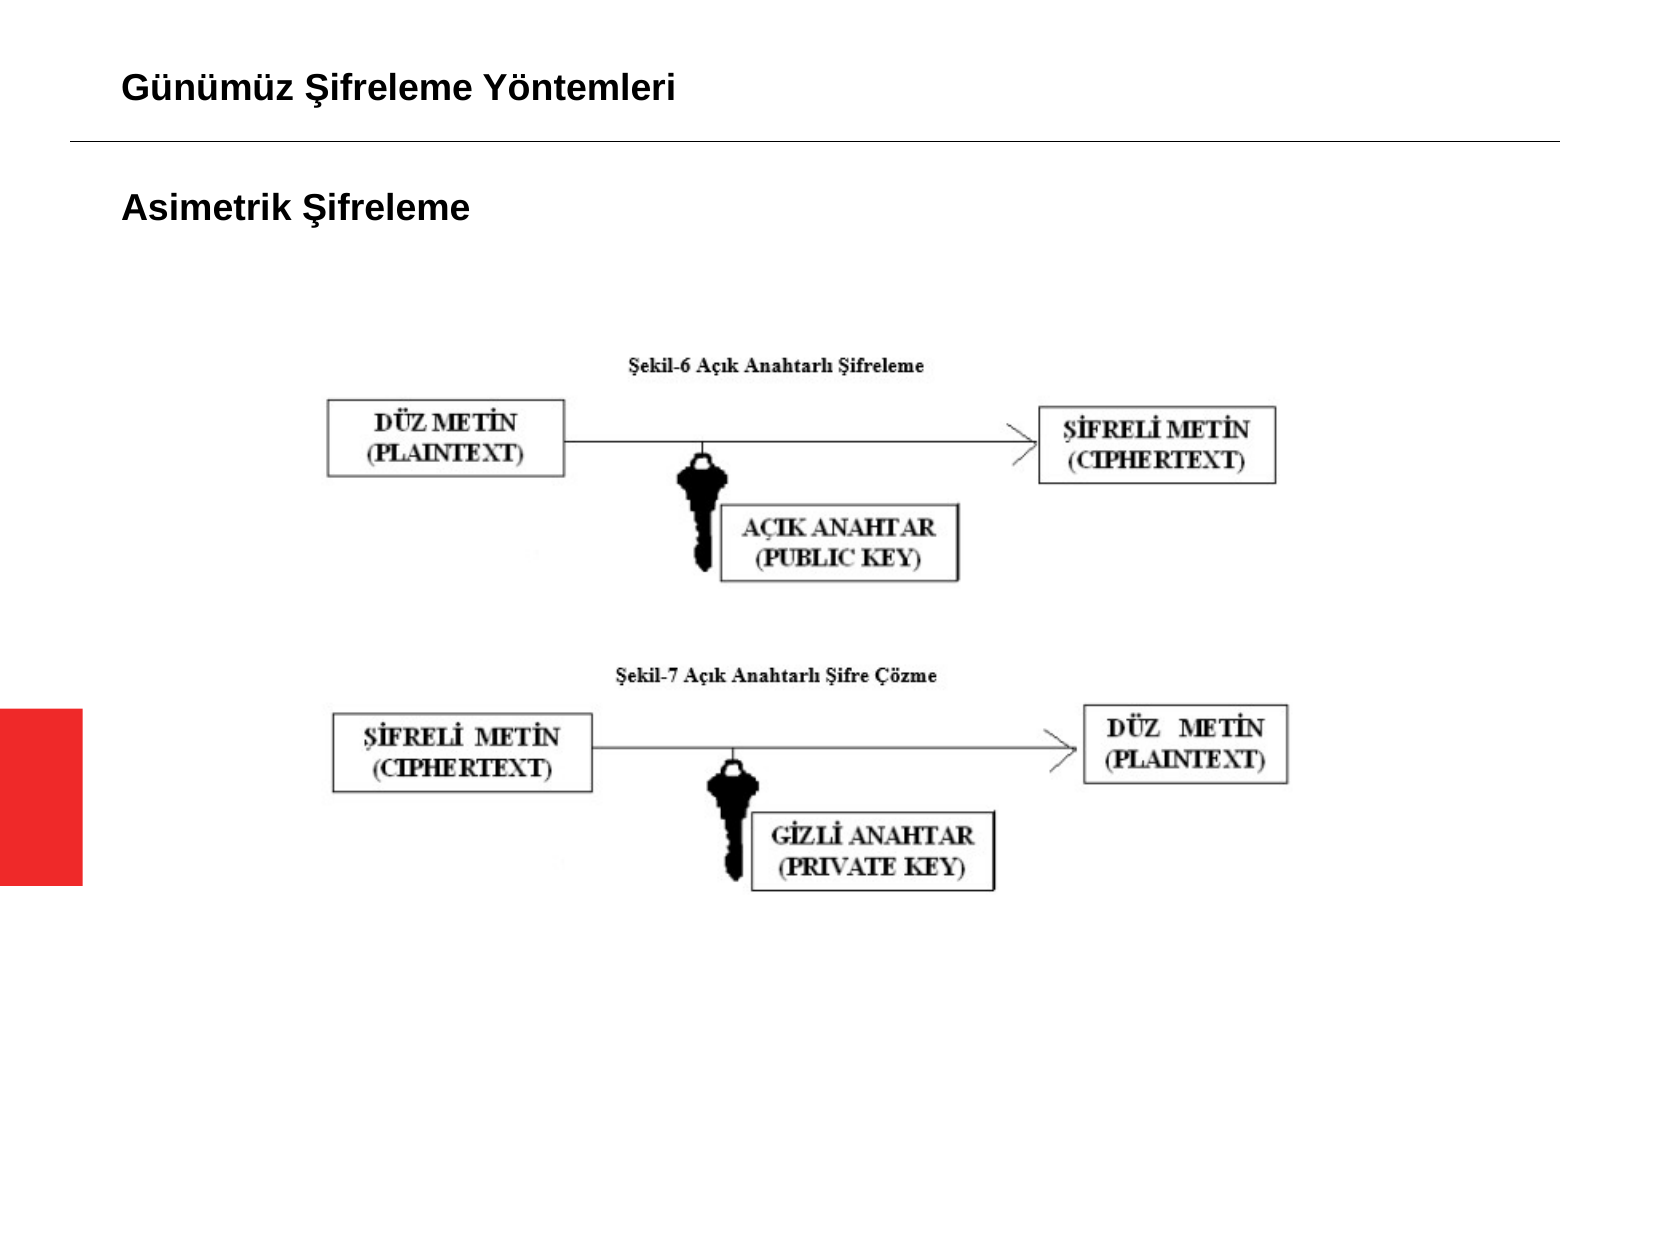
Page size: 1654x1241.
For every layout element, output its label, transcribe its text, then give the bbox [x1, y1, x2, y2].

text_box Asimetrik Şifreleme [106, 179, 692, 237]
picture [309, 307, 1323, 922]
text_box Günümüz Şifreleme Yöntemleri [106, 59, 1536, 116]
